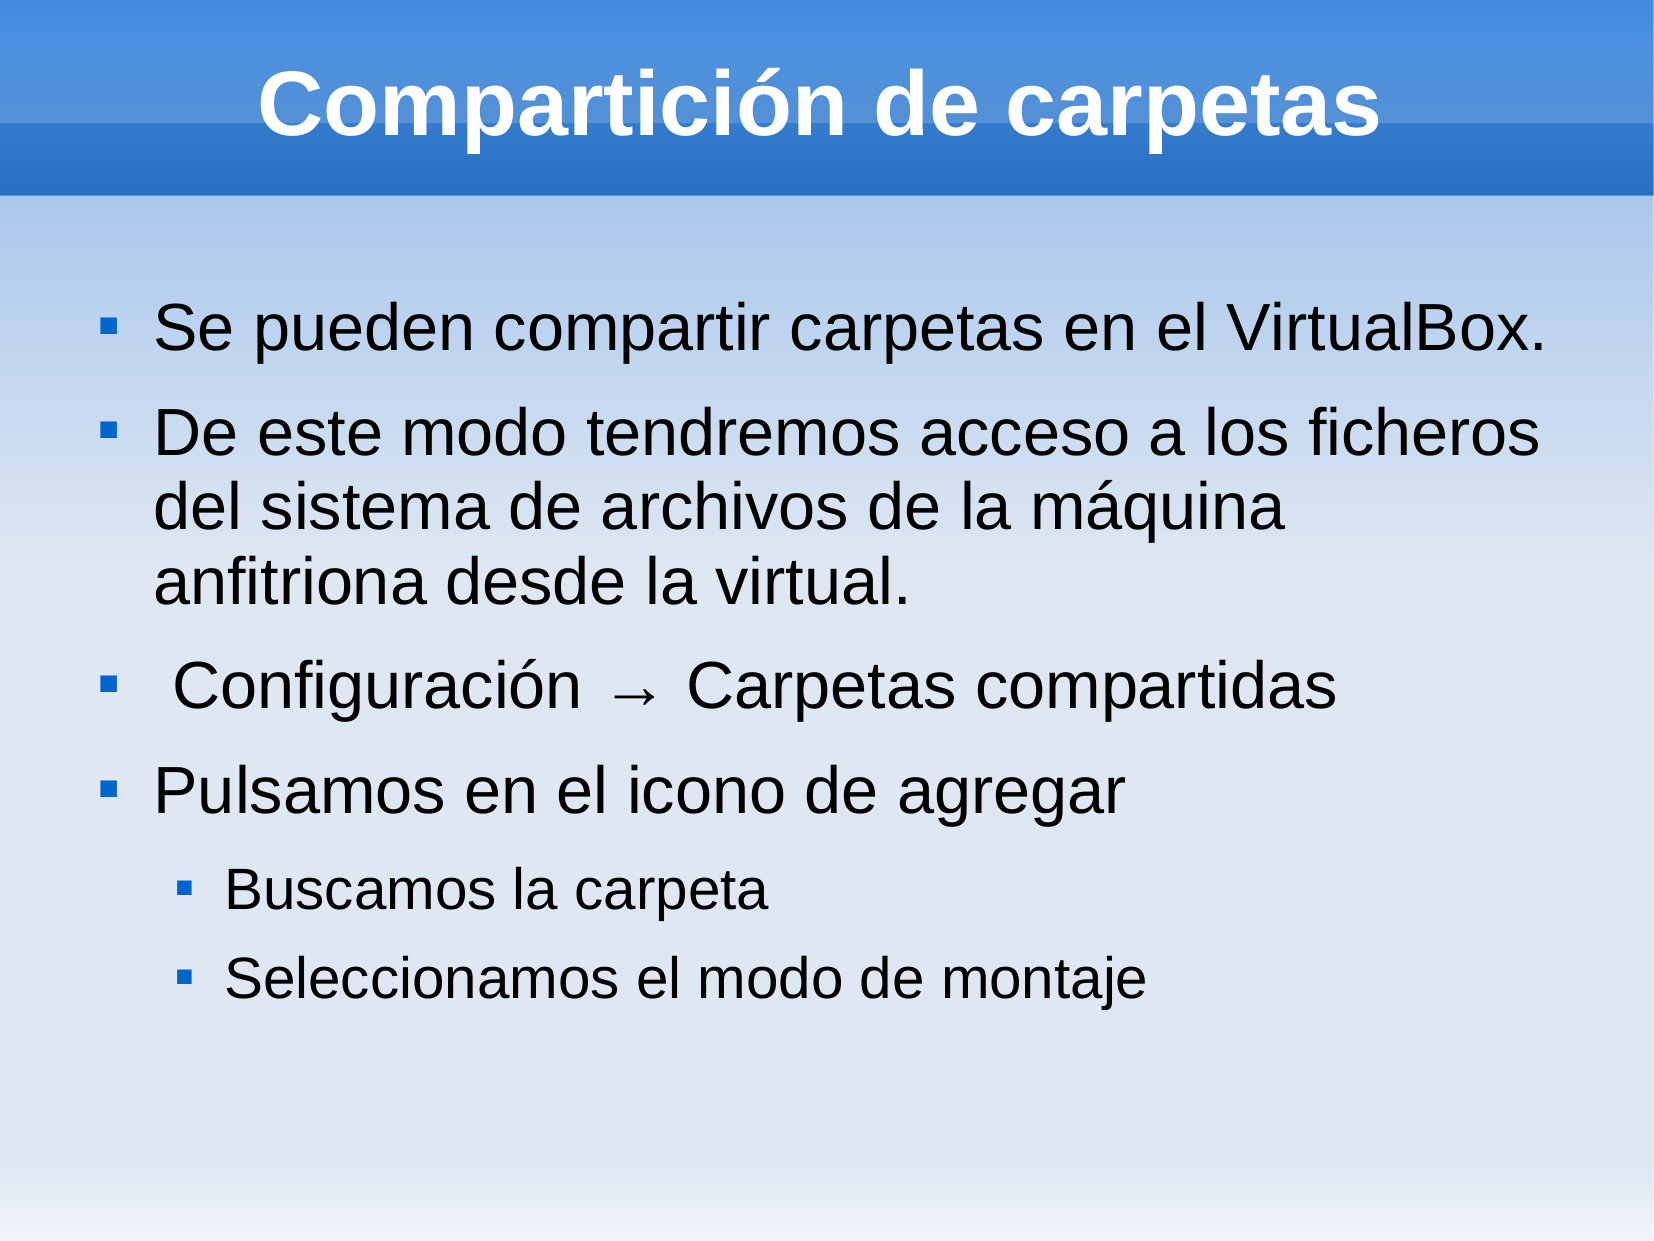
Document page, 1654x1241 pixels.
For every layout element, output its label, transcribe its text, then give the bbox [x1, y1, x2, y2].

picture [0, 0, 1654, 1241]
list Se pueden compartir carpetas en el VirtualBox. De este modo tendremos acceso a los ficheros del sistema de archivos de la máquina anfitriona desde la virtual. Configuración → Carpetas compartidas Pulsamos en el icono de agregar Buscamos la carpeta Seleccionamos el modo de montaje [82, 290, 1571, 1109]
title Compartición de carpetas [76, 0, 1565, 208]
